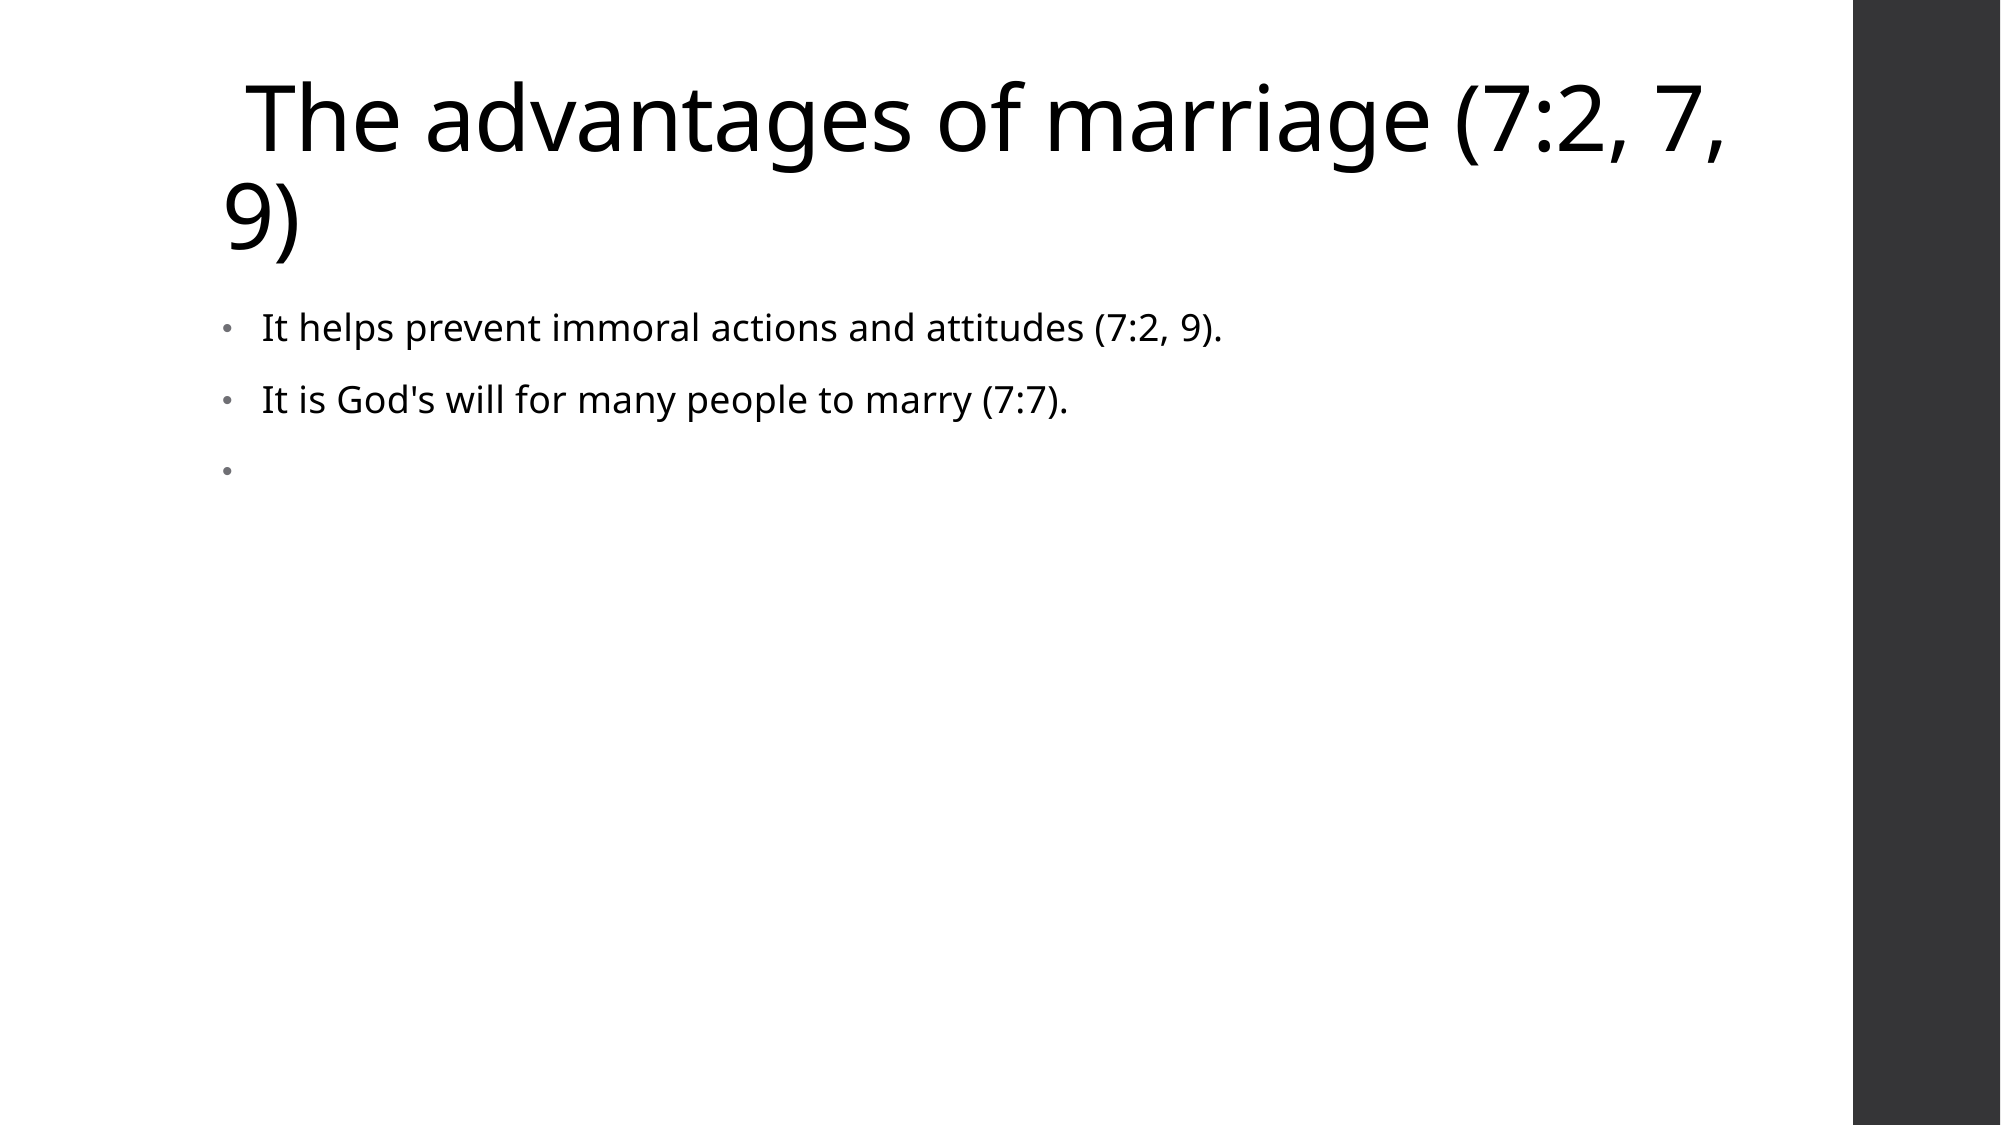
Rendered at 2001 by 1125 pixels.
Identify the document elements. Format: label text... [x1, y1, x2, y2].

list It helps prevent immoral actions and attitudes (7:2, 9). It is God's will for many people to marry (7:7). [206, 299, 1617, 1014]
title The advantages of marriage (7:2, 7, 9) [206, 60, 1797, 278]
